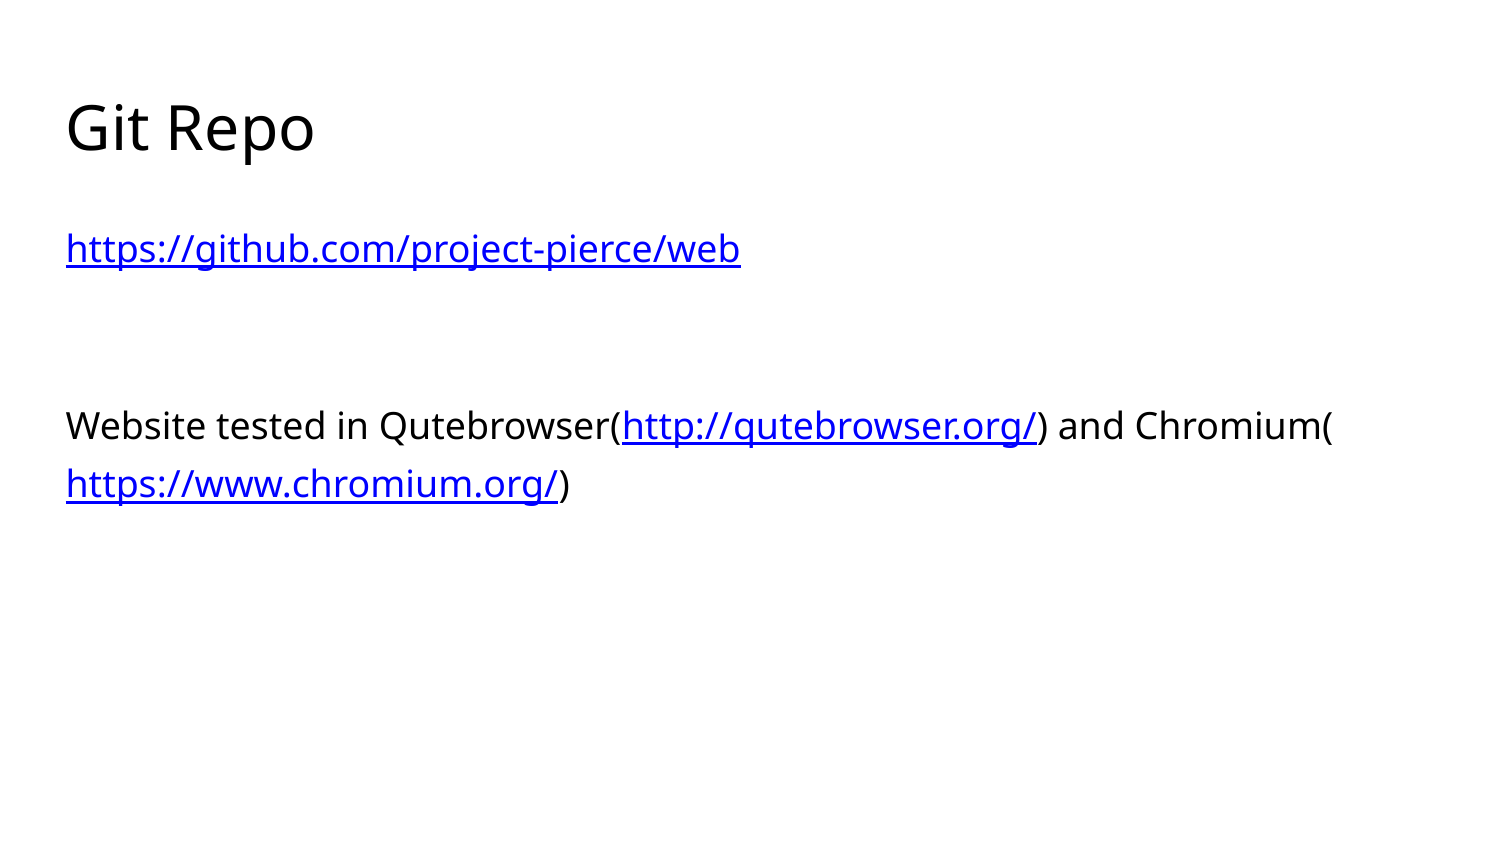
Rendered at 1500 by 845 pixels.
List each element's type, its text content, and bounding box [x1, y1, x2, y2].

text_box Git Repo [50, 72, 1449, 167]
text_box https://github.com/project-pierce/web Website tested in Qutebrowser(http://qutebrowser.org/) and Chromium(https://www.chromium.org/) [50, 202, 1449, 750]
